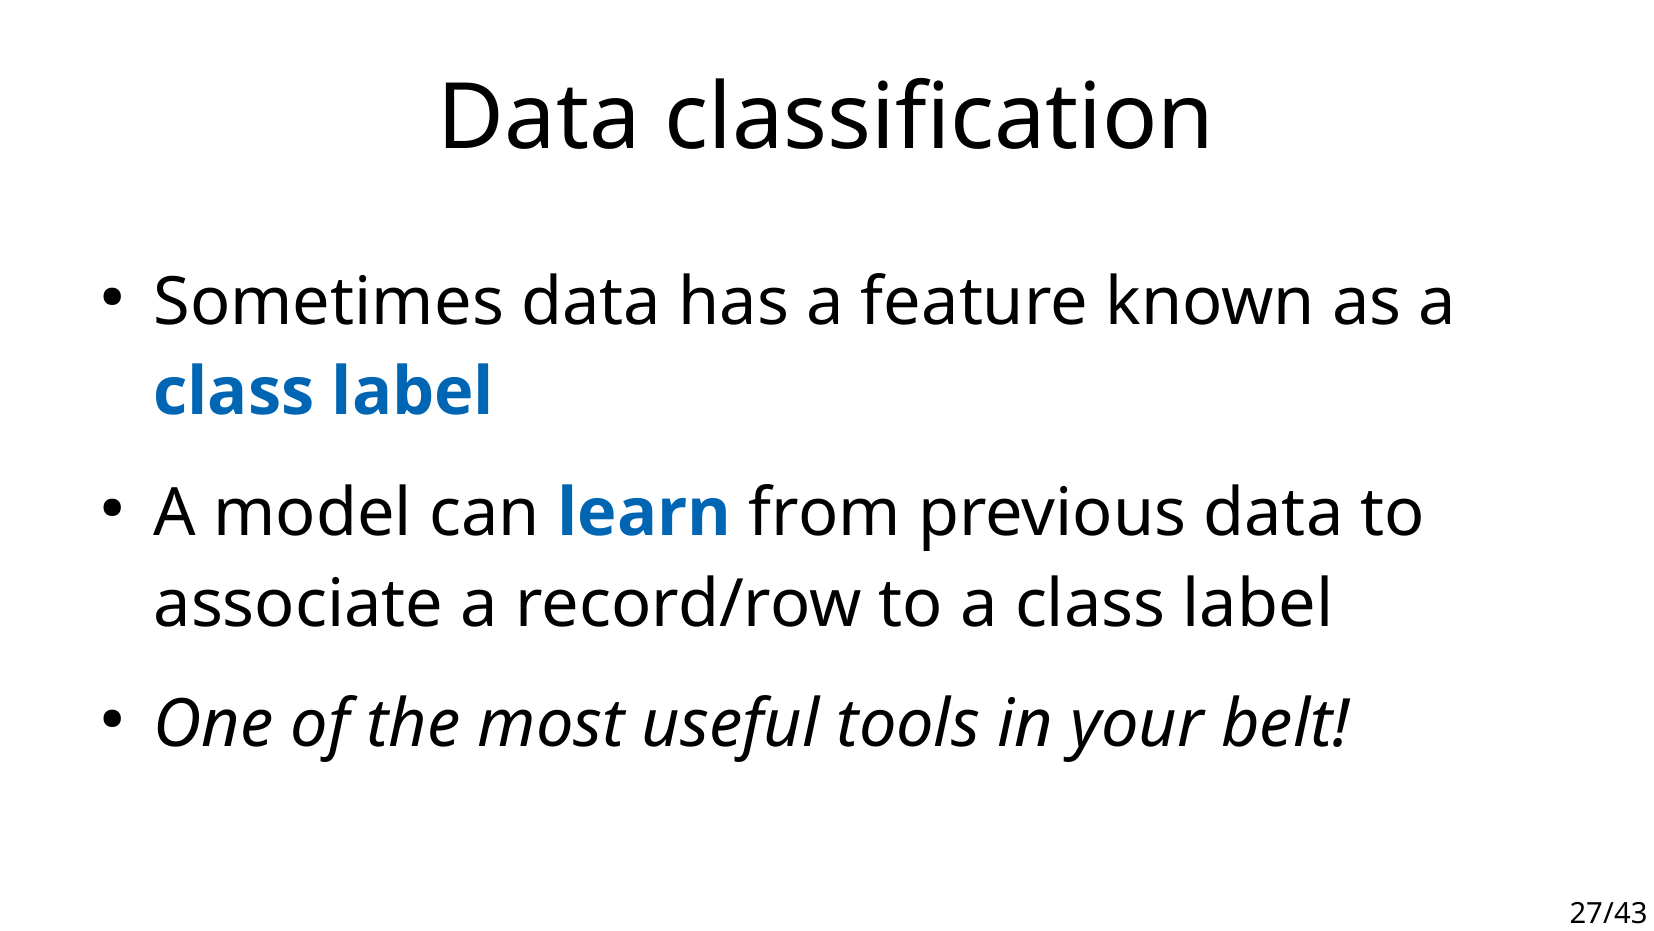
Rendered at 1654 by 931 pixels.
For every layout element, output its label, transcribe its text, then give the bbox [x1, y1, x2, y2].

title Data classification [82, 1, 1571, 226]
list Sometimes data has a feature known as a class label A model can learn from previous data to associate a record/row to a class label One of the most useful tools in your belt! [82, 253, 1571, 793]
